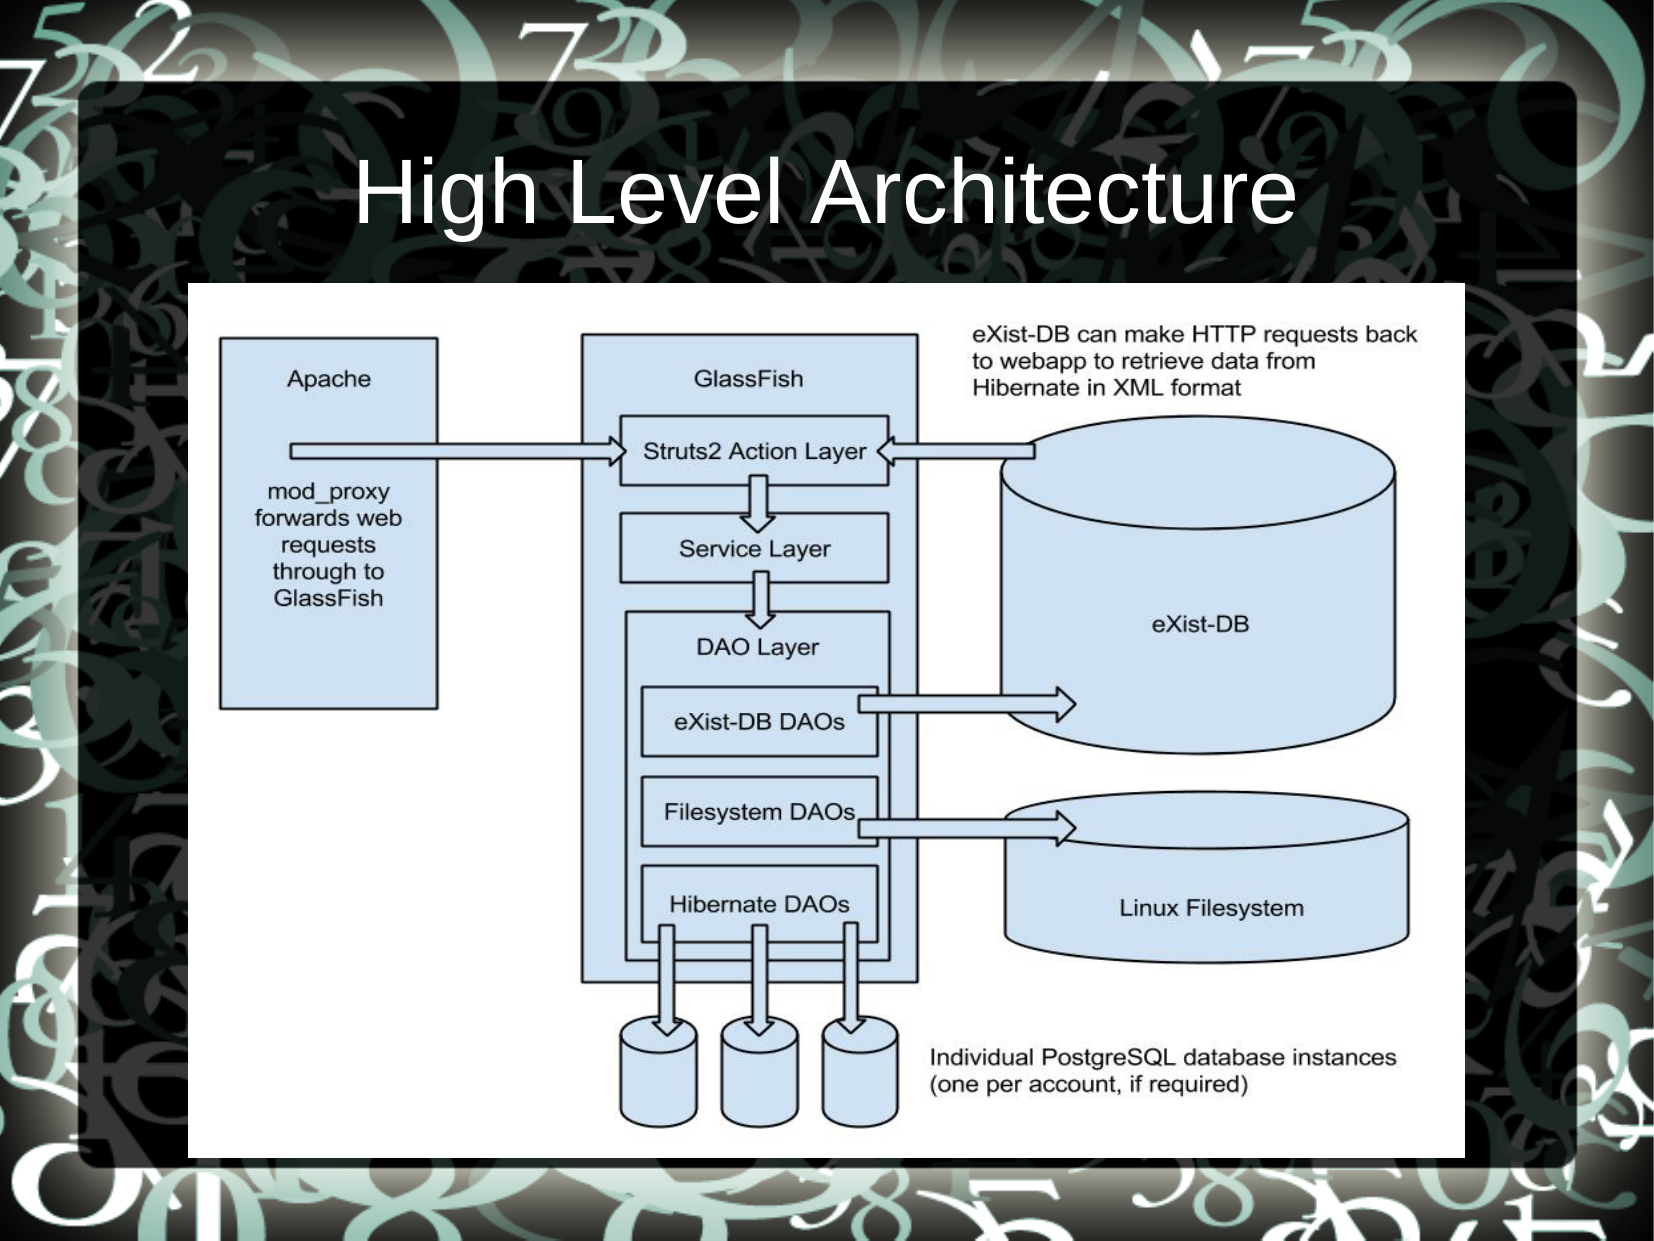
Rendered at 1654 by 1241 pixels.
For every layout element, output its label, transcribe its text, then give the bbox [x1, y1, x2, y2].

title High Level Architecture [82, 88, 1571, 296]
picture [0, 0, 1654, 1241]
